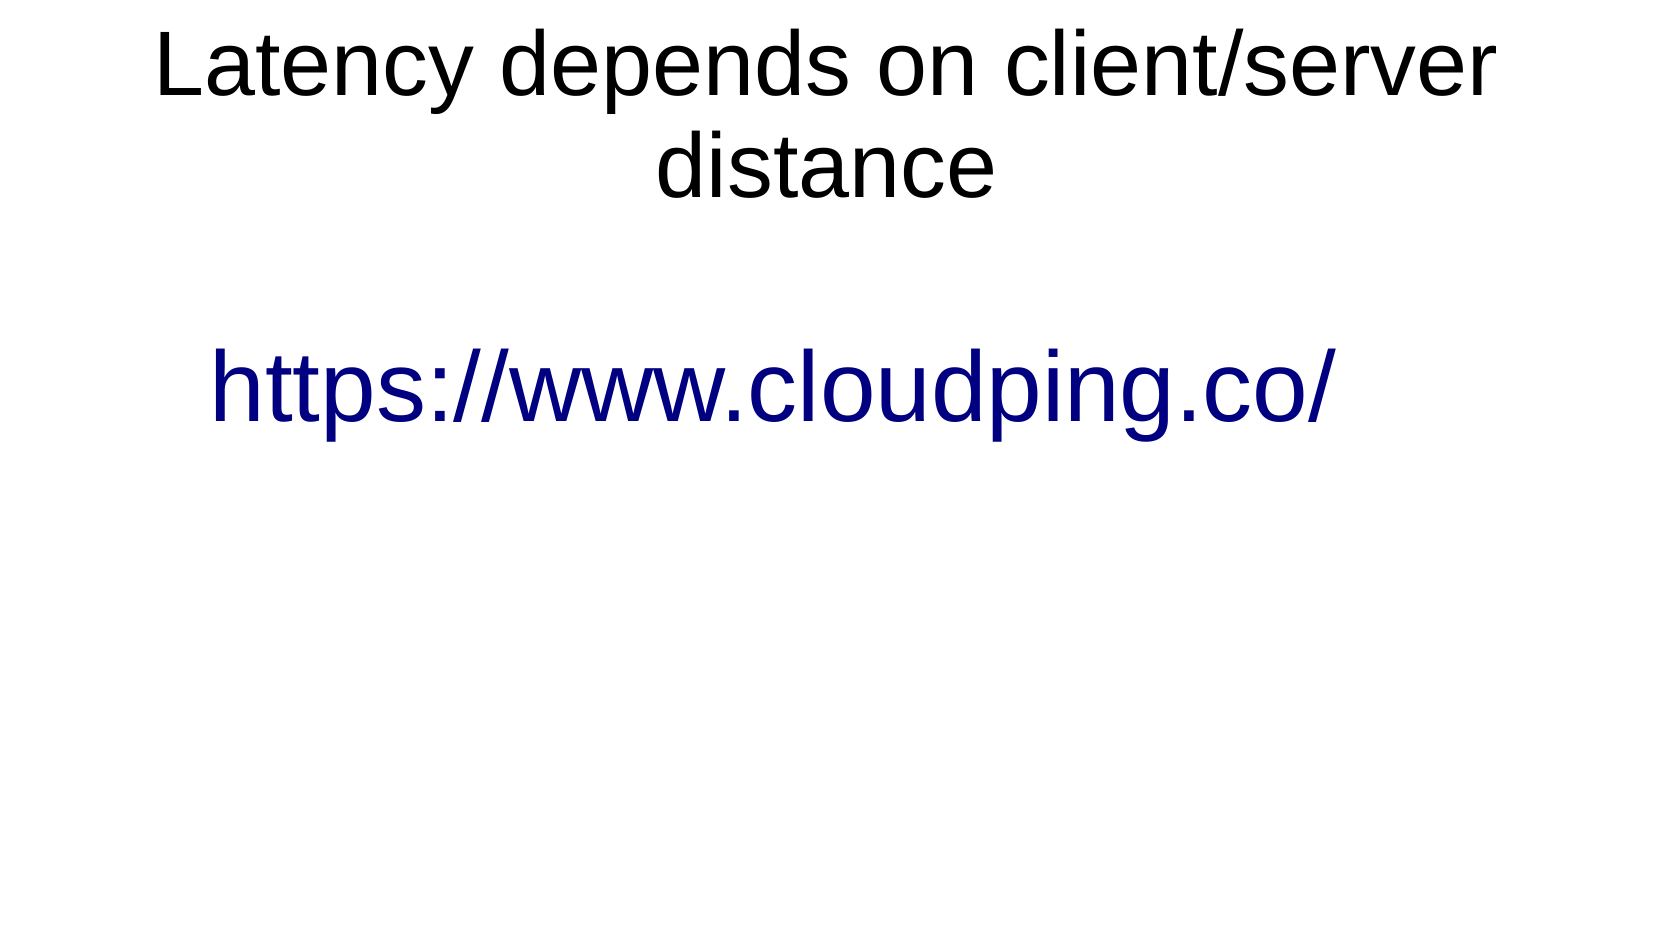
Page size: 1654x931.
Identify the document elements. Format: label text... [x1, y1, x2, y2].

text_box https://www.cloudping.co/ [195, 323, 1636, 451]
title Latency depends on client/server distance [82, 12, 1571, 218]
